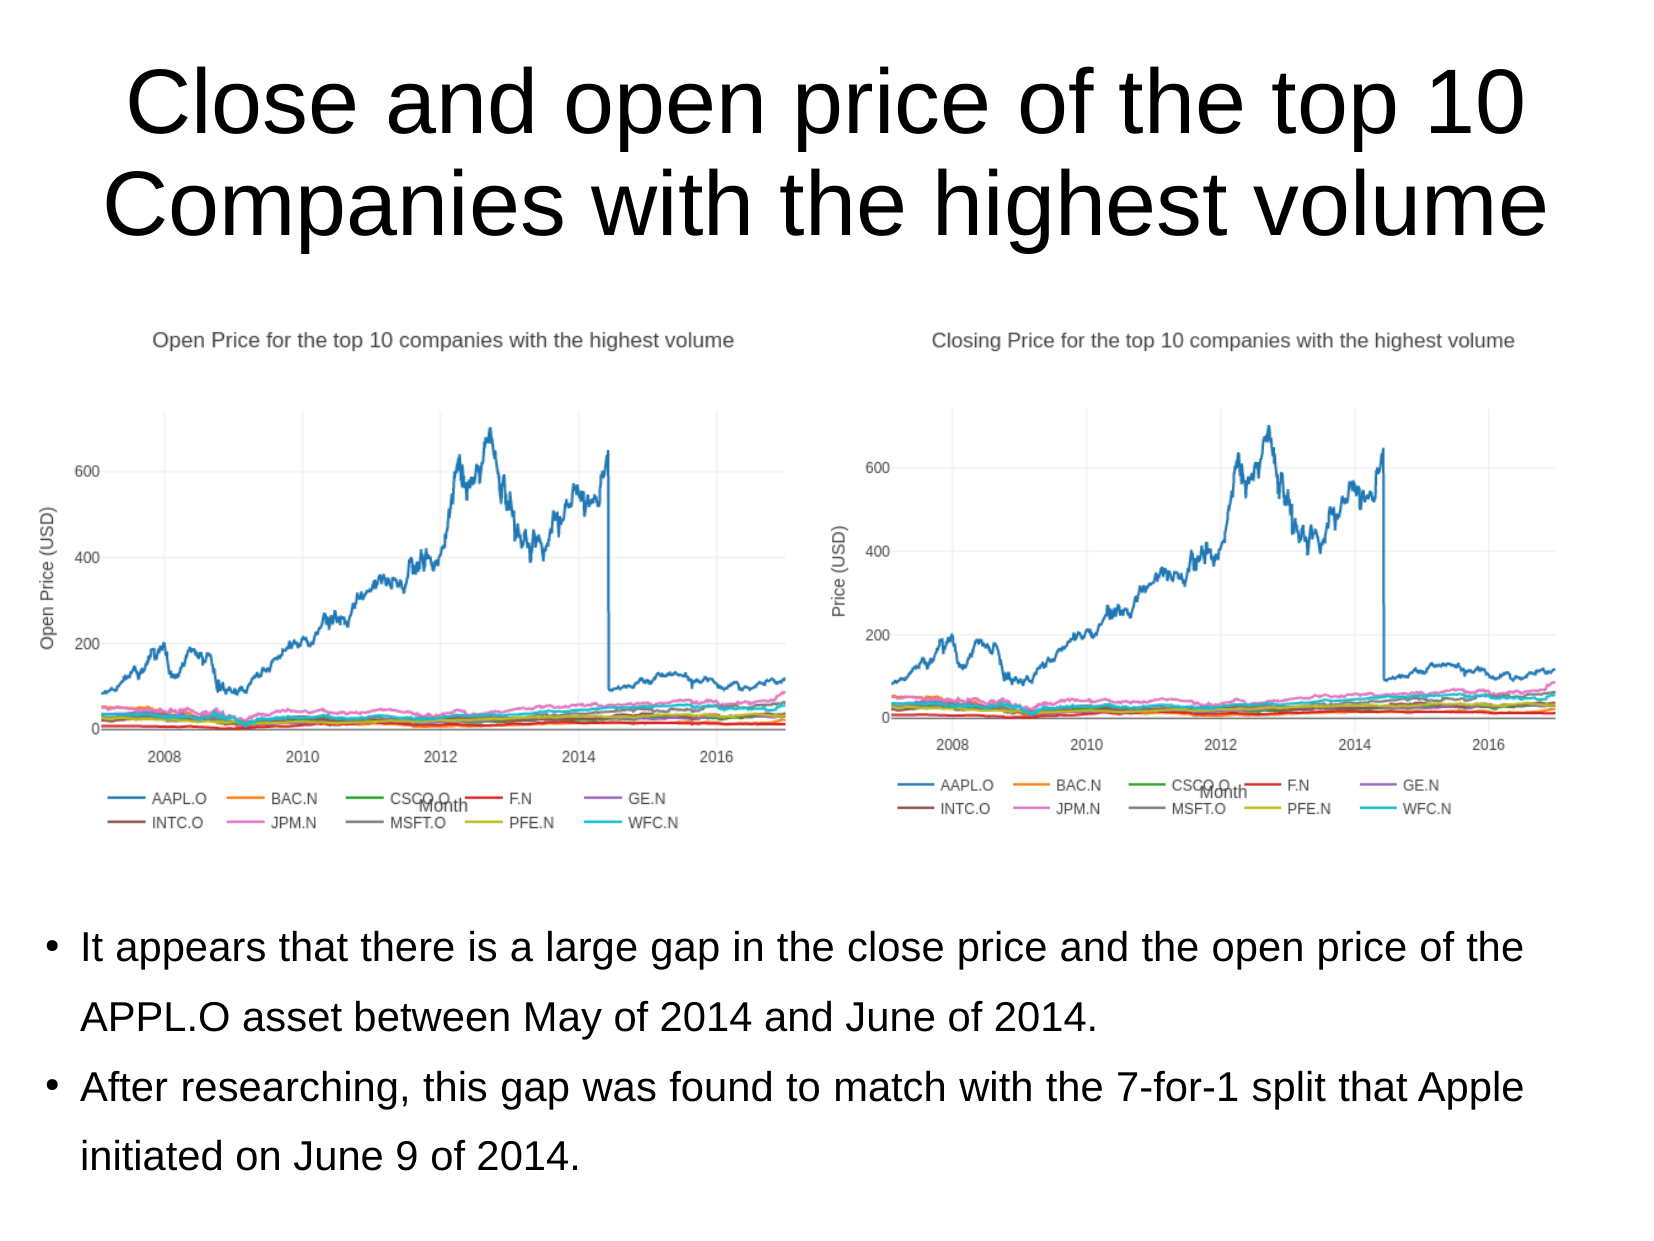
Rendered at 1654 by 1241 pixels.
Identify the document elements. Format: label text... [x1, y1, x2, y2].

title Close and open price of the top 10 Companies with the highest volume [82, 49, 1571, 257]
text_box It appears that there is a large gap in the close price and the open price of the APPL.O asset between May of 2014 and June of 2014. After researching, this gap was found to match with the 7-for-1 split that Apple initiated on June 9 of 2014. [30, 893, 1621, 1213]
picture [0, 284, 1654, 856]
